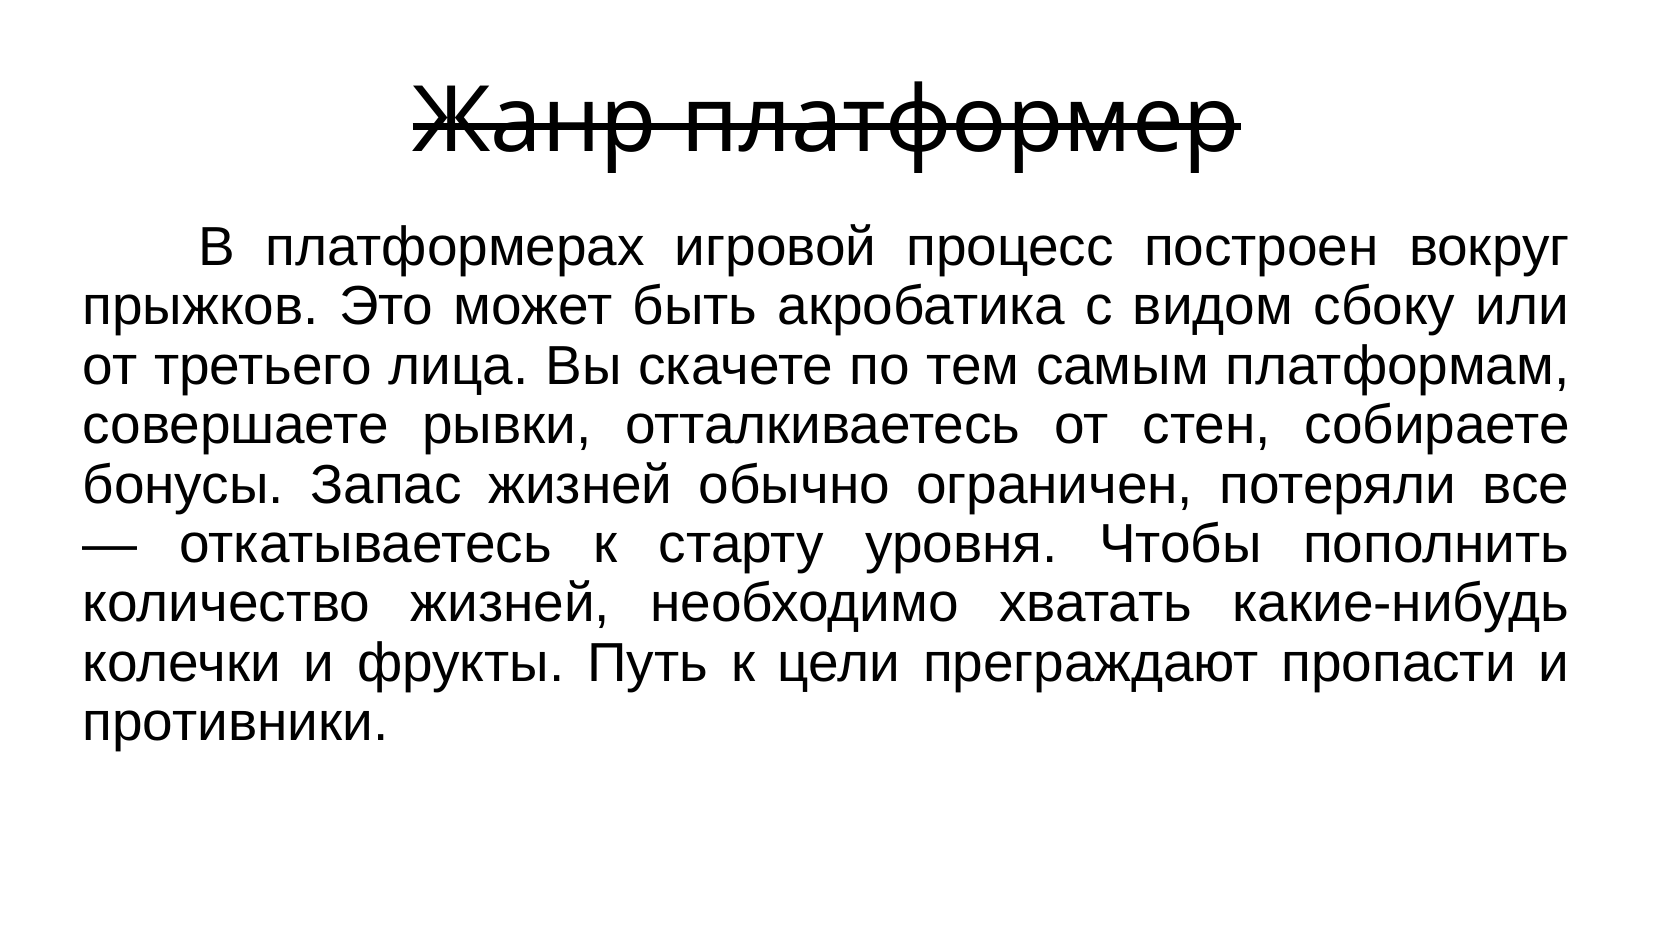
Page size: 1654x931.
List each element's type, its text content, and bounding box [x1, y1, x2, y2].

title Жанр платформер [82, 37, 1571, 193]
list В платформерах игровой процесс построен вокруг прыжков. Это может быть акробатика с видом сбоку или от третьего лица. Вы скачете по тем самым платформам, совершаете рывки, отталкиваетесь от стен, собираете бонусы. Запас жизней обычно ограничен, потеряли все — откатываетесь к старту уровня. Чтобы пополнить количество жизней, необходимо хватать какие-нибудь колечки и фрукты. Путь к цели преграждают пропасти и противники. [82, 217, 1571, 758]
